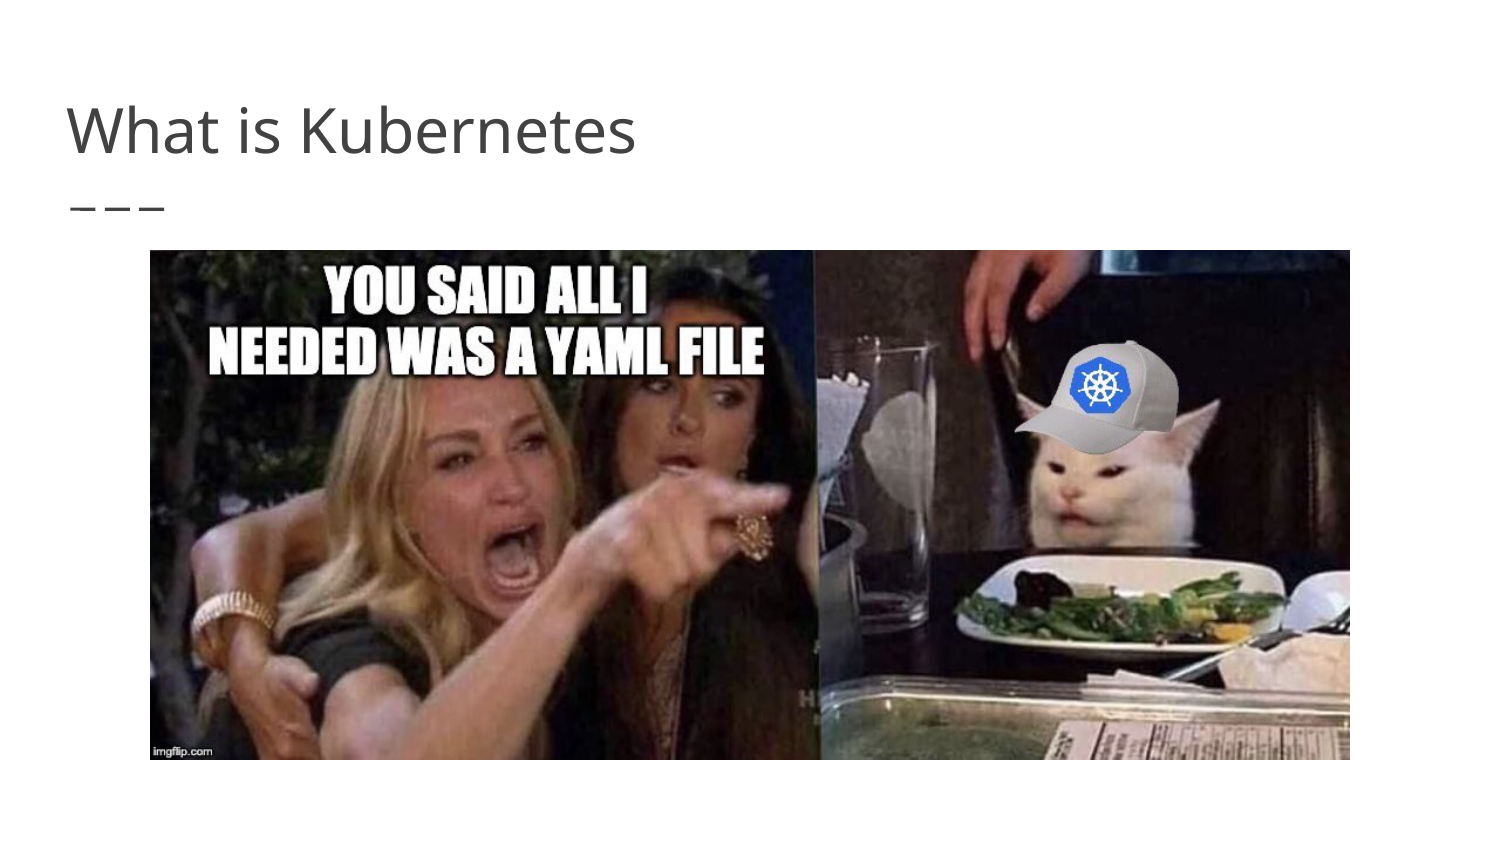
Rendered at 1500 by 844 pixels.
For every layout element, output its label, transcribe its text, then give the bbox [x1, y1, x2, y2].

picture [150, 250, 1350, 760]
title What is Kubernetes [51, 61, 1449, 182]
